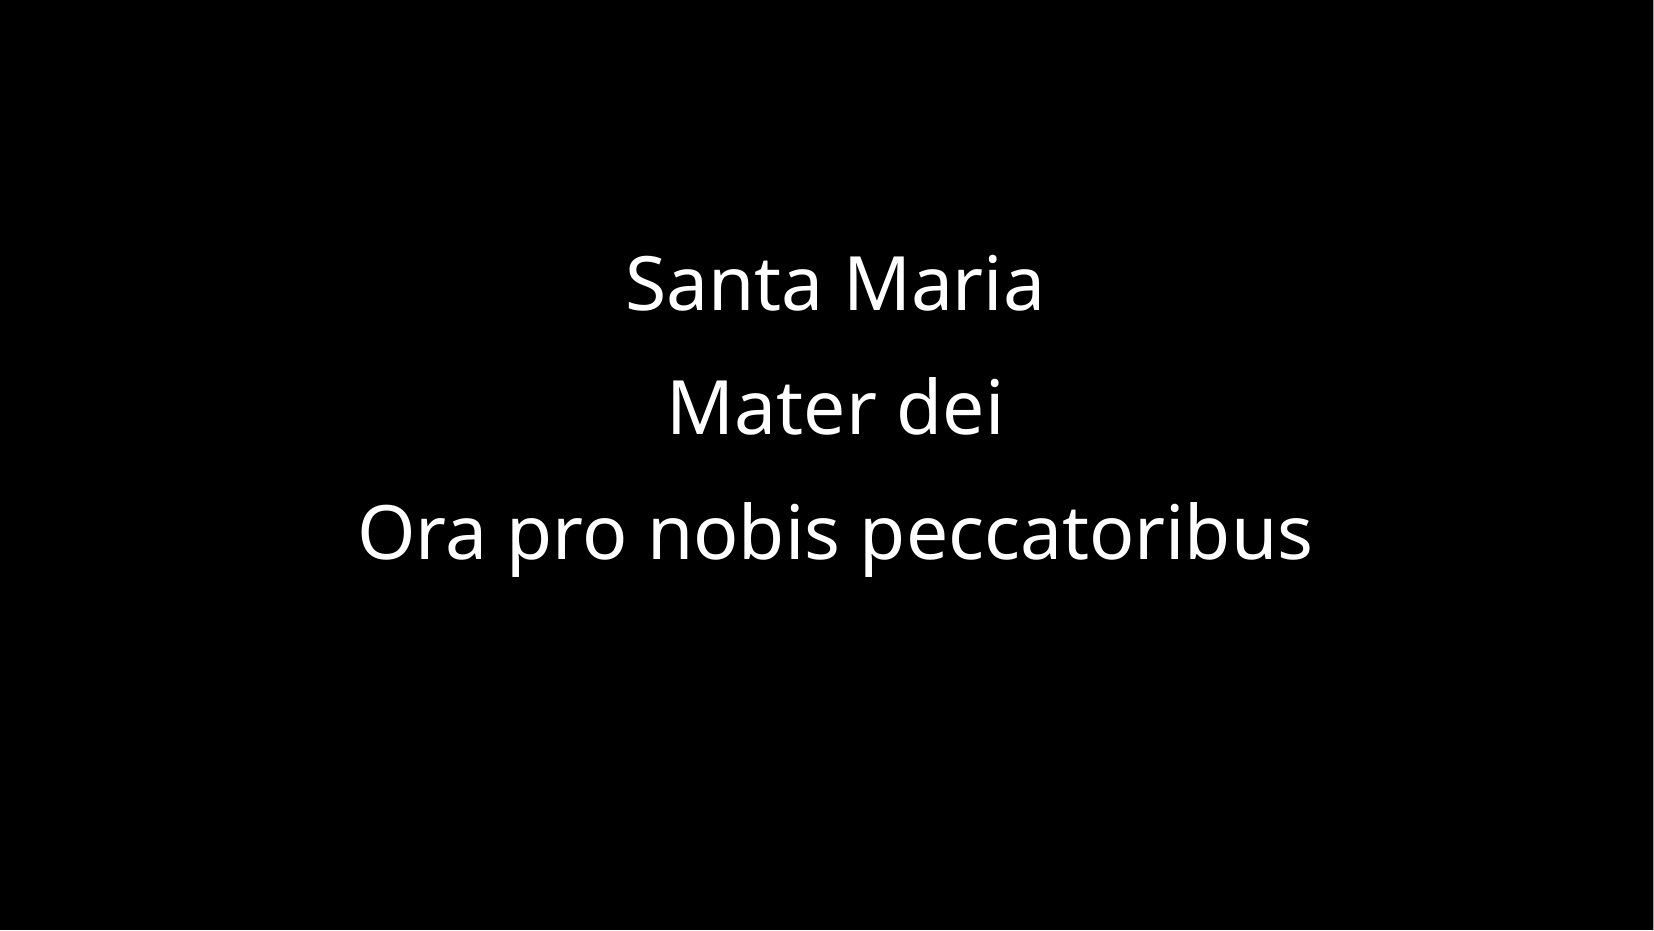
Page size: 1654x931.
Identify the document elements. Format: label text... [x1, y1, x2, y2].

list Santa Maria Mater dei Ora pro nobis peccatoribus [0, 230, 1654, 922]
